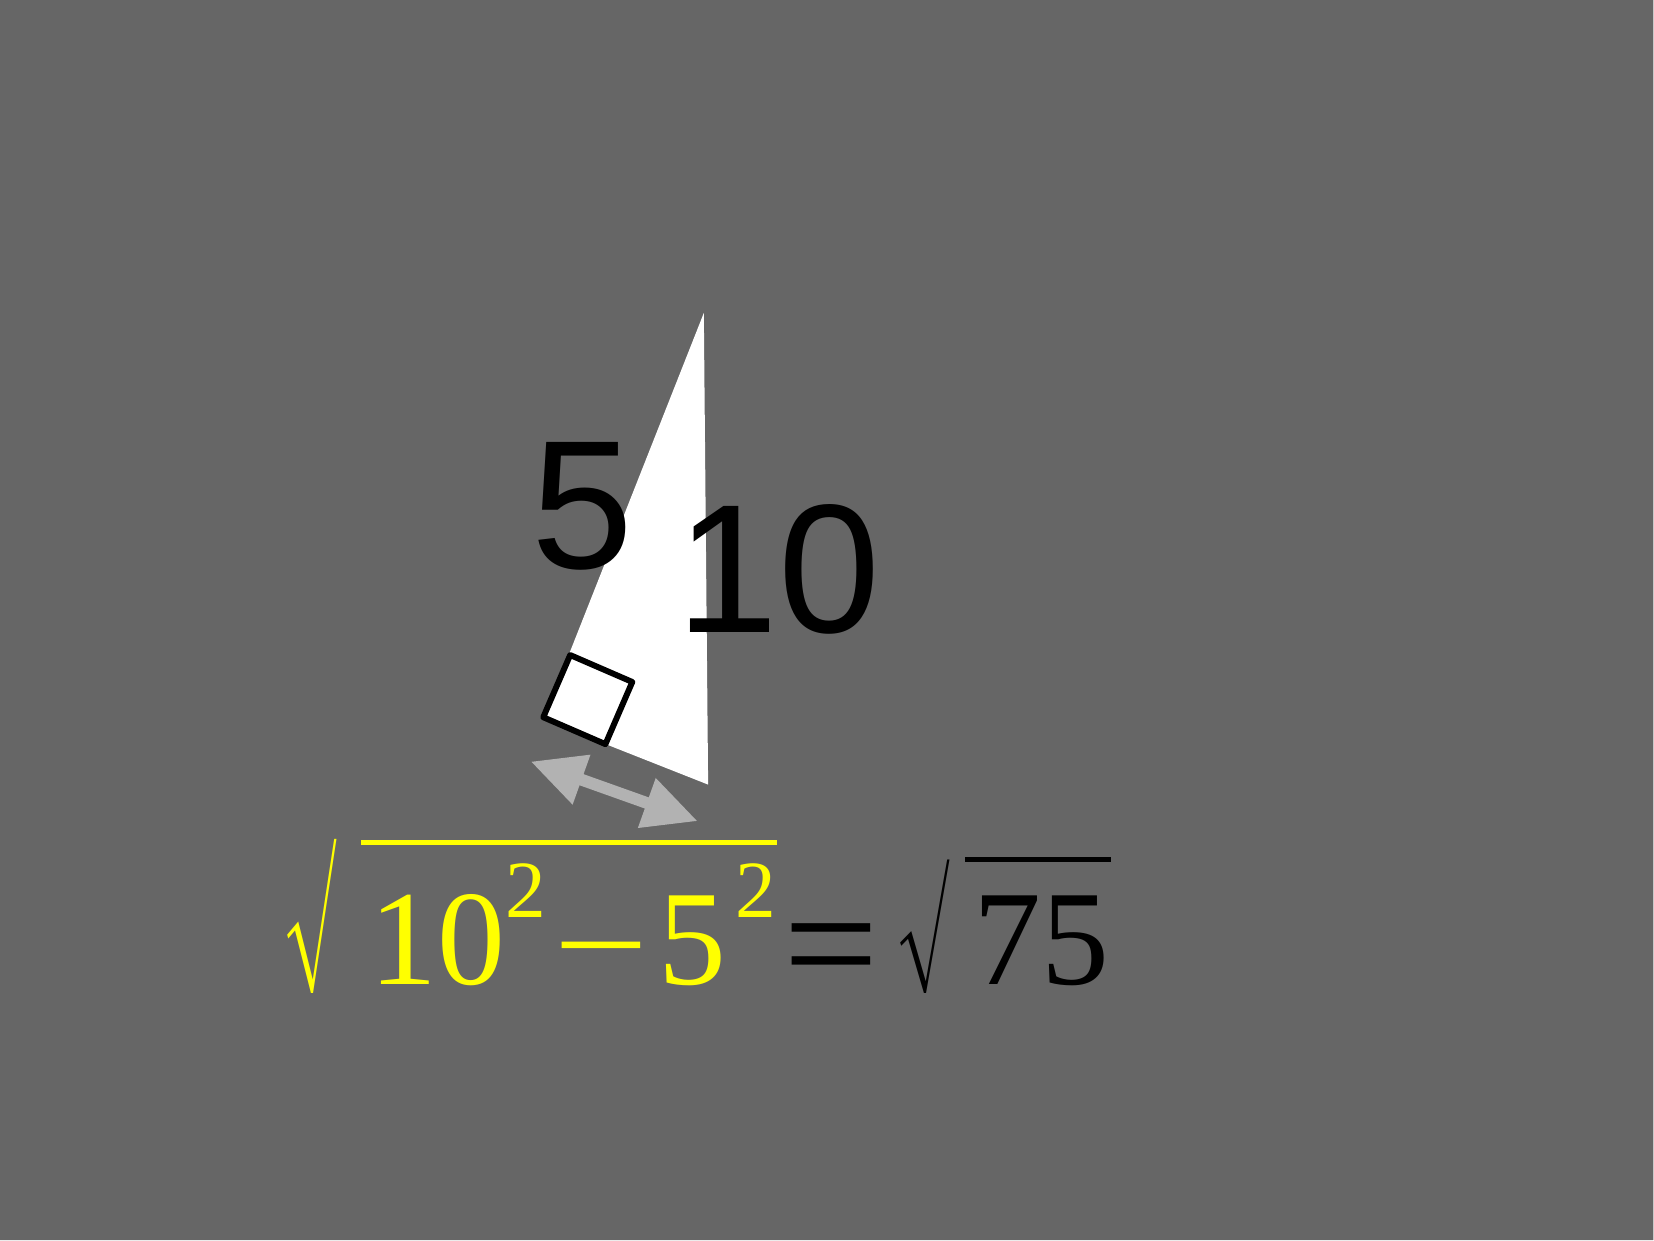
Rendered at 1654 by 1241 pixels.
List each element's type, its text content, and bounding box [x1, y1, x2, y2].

text_box 5 [517, 395, 662, 616]
chart [250, 832, 1146, 1016]
text_box [0, 0, 1654, 1241]
text_box 10 [661, 459, 922, 680]
